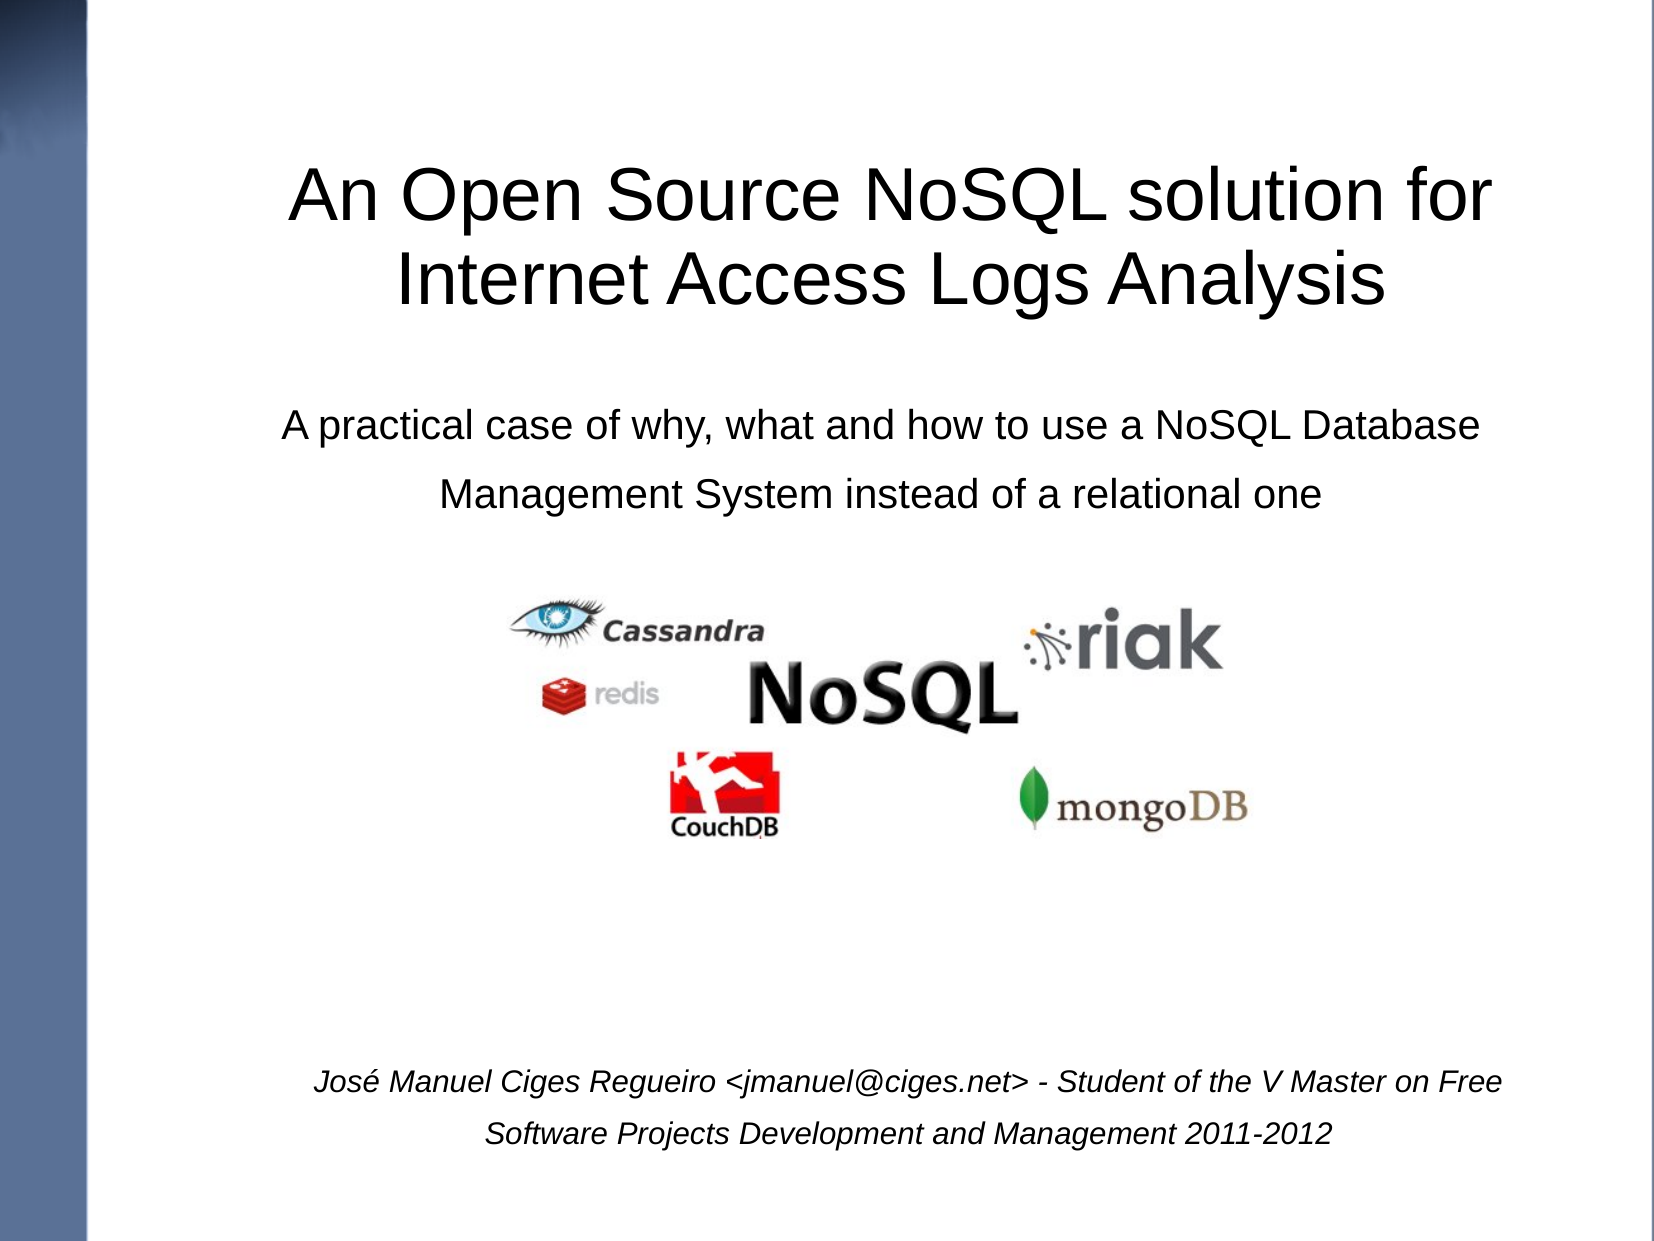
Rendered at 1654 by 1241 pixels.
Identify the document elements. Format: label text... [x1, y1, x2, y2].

picture [0, 0, 1654, 1241]
title An Open Source NoSQL solution for Internet Access Logs Analysis [259, 132, 1524, 340]
text_box José Manuel Ciges Regueiro <jmanuel@ciges.net> - Student of the V Master on Free Software Projects Development and Management 2011-2012 [248, 1039, 1571, 1142]
text_box A practical case of why, what and how to use a NoSQL Database Management System instead of a relational one [266, 370, 1518, 503]
